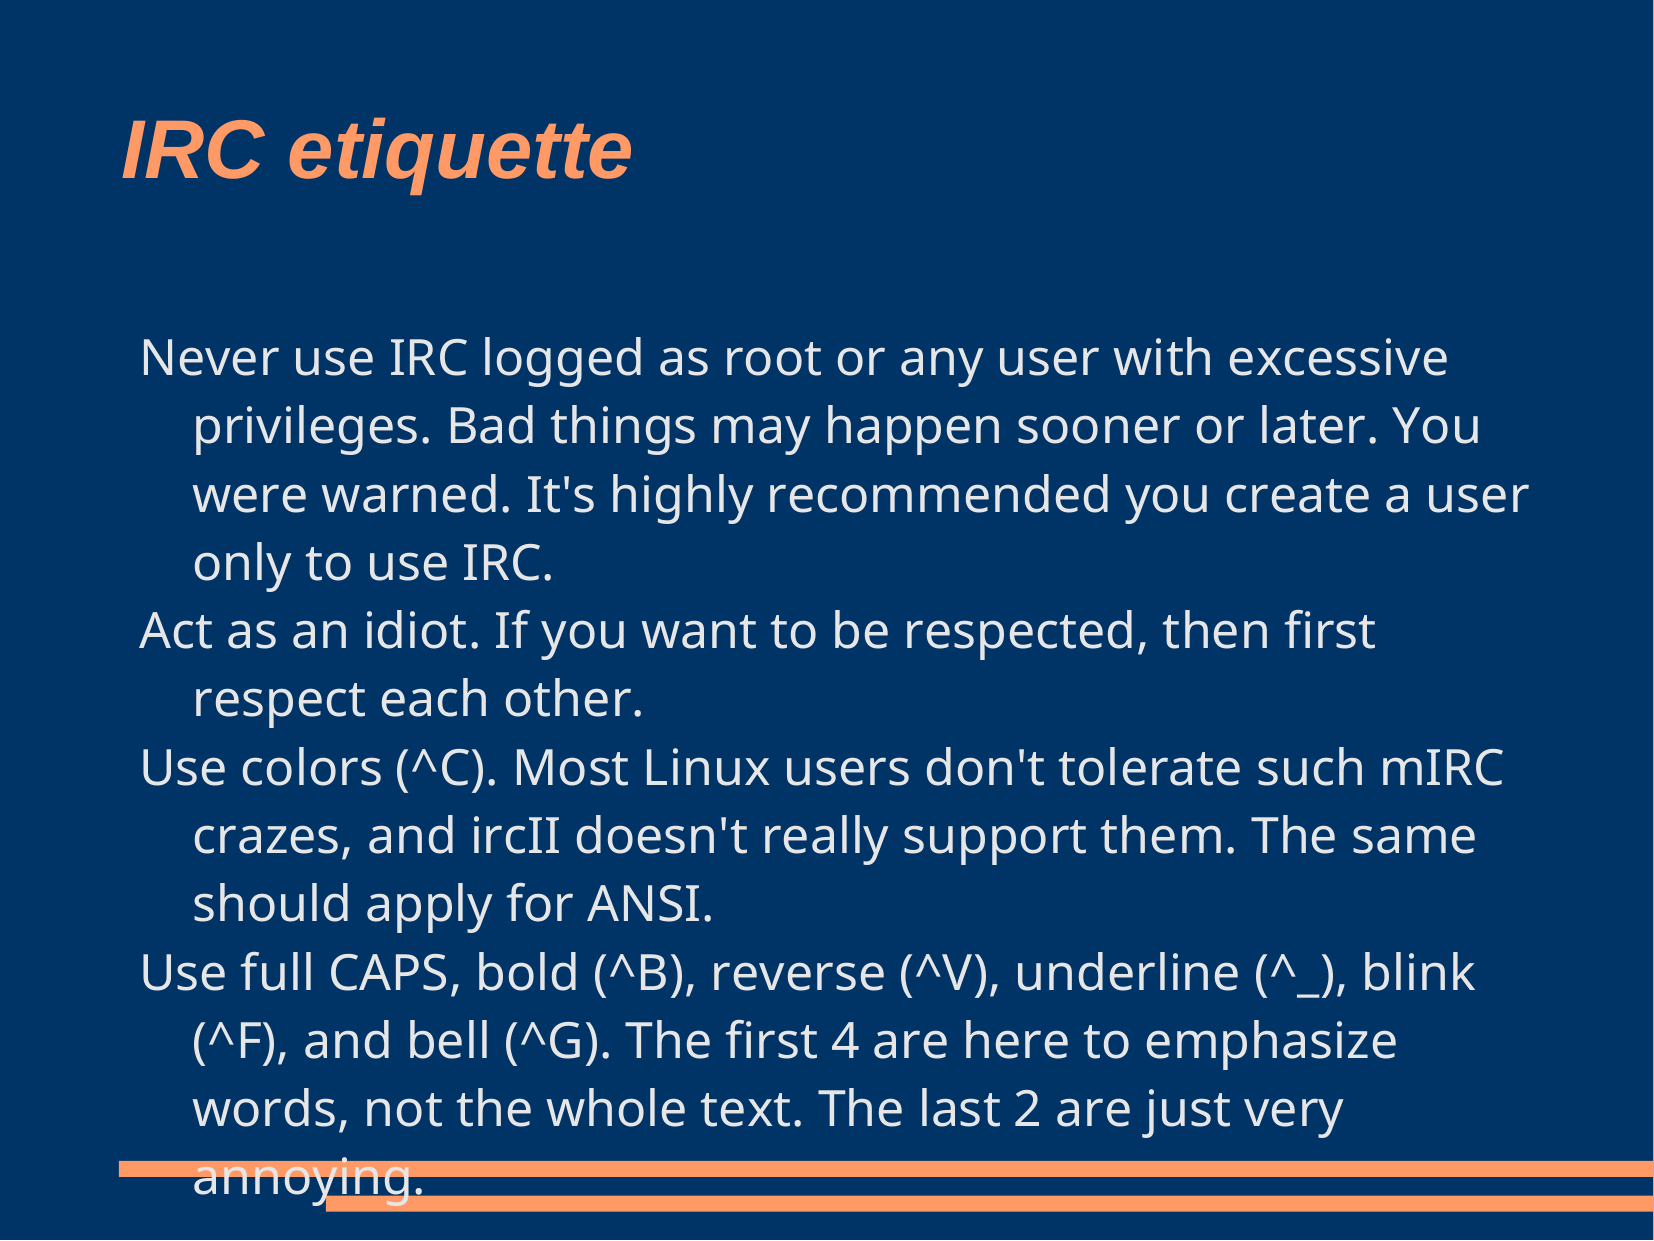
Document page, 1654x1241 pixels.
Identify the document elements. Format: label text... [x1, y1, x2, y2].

list Never use IRC logged as root or any user with excessive privileges. Bad things may happen sooner or later. You were warned. It's highly recommended you create a user only to use IRC. Act as an idiot. If you want to be respected, then first respect each other. Use colors (^C). Most Linux users don't tolerate such mIRC crazes, and ircII doesn't really support them. The same should apply for ANSI. Use full CAPS, bold (^B), reverse (^V), underline (^_), blink (^F), and bell (^G). The first 4 are here to emphasize words, not the whole text. The last 2 are just very annoying. [121, 322, 1561, 1133]
title IRC etiquette [121, 46, 1534, 254]
